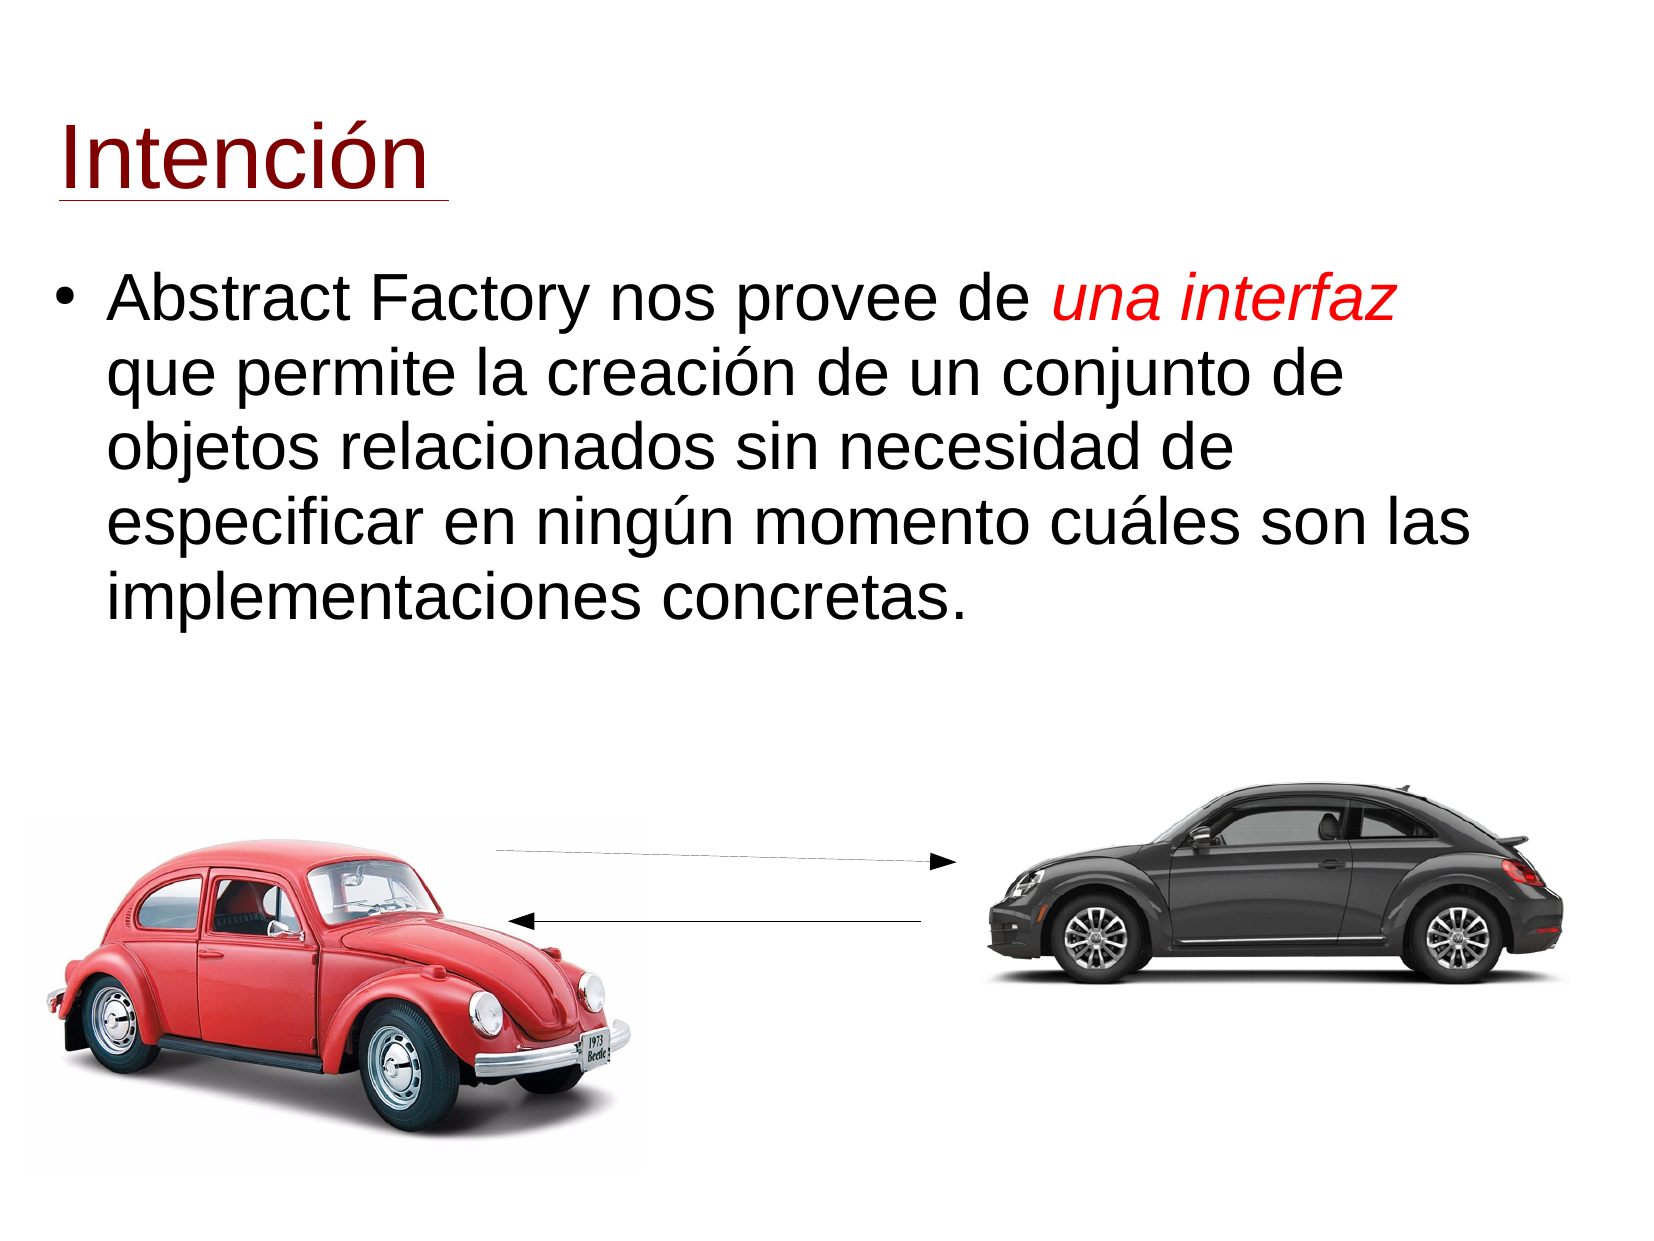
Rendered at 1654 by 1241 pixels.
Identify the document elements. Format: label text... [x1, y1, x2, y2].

picture [980, 661, 1571, 1105]
list Abstract Factory nos provee de una interfaz que permite la creación de un conjunto de objetos relacionados sin necesidad de especificar en ningún momento cuáles son las implementaciones concretas. [35, 259, 1524, 980]
picture [23, 821, 647, 1170]
title Intención [59, 52, 1489, 259]
